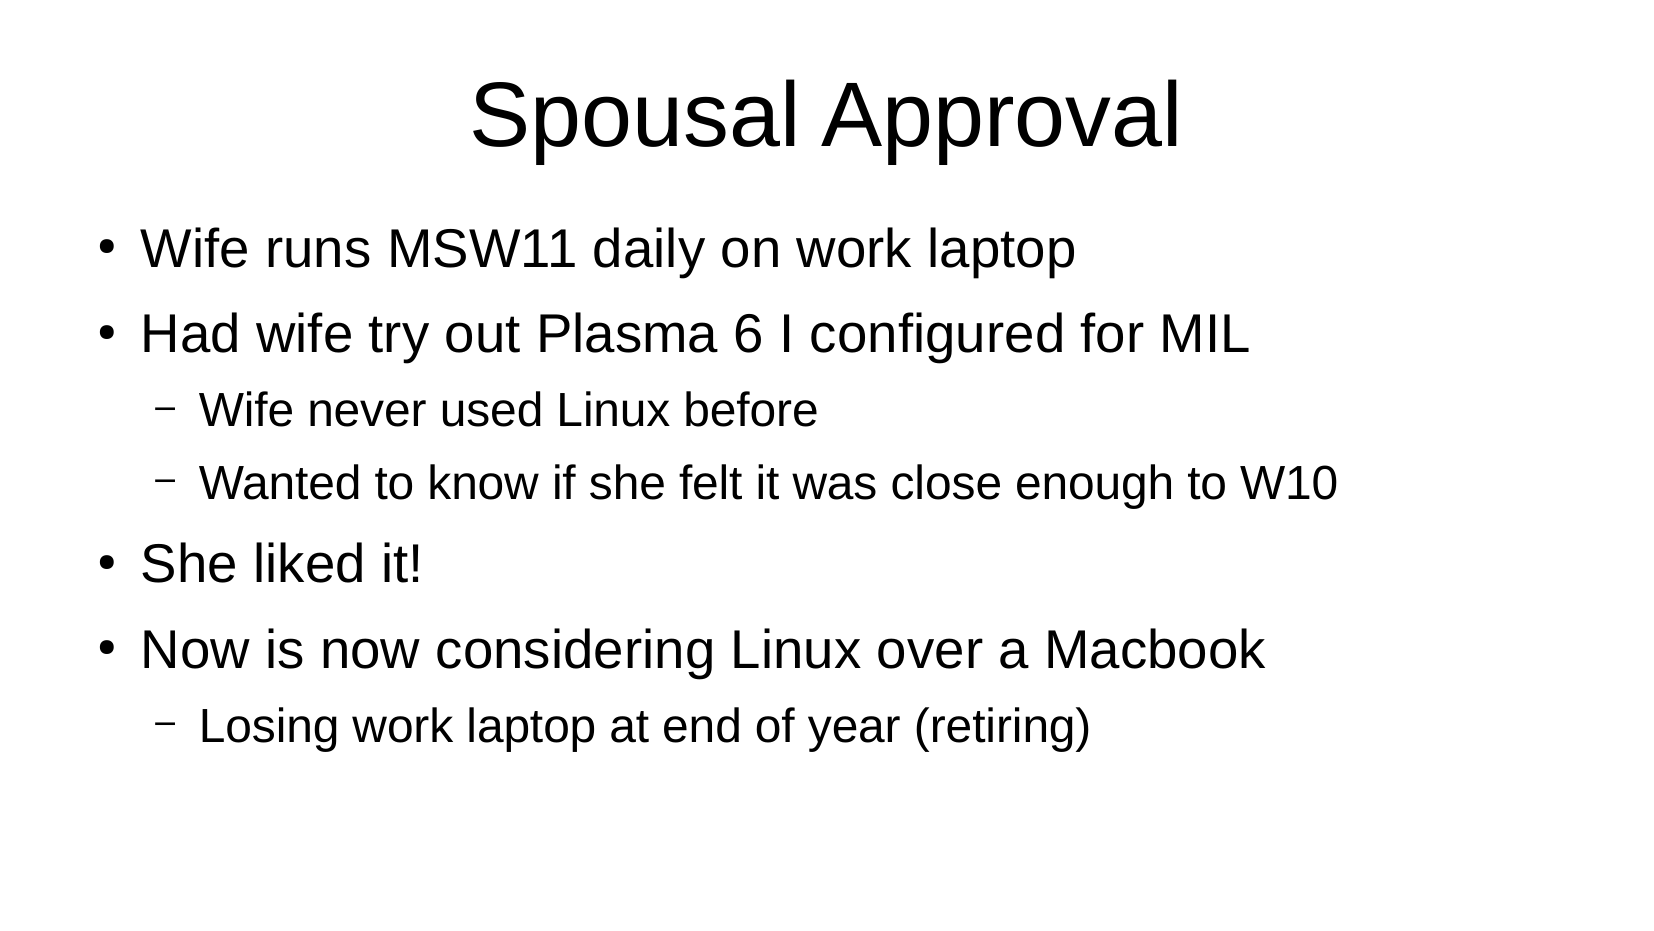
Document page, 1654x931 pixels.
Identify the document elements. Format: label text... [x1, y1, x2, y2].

title Spousal Approval [82, 37, 1571, 193]
list Wife runs MSW11 daily on work laptop Had wife try out Plasma 6 I configured for MIL Wife never used Linux before Wanted to know if she felt it was close enough to W10 She liked it! Now is now considering Linux over a Macbook Losing work laptop at end of year (retiring) [82, 217, 1571, 758]
